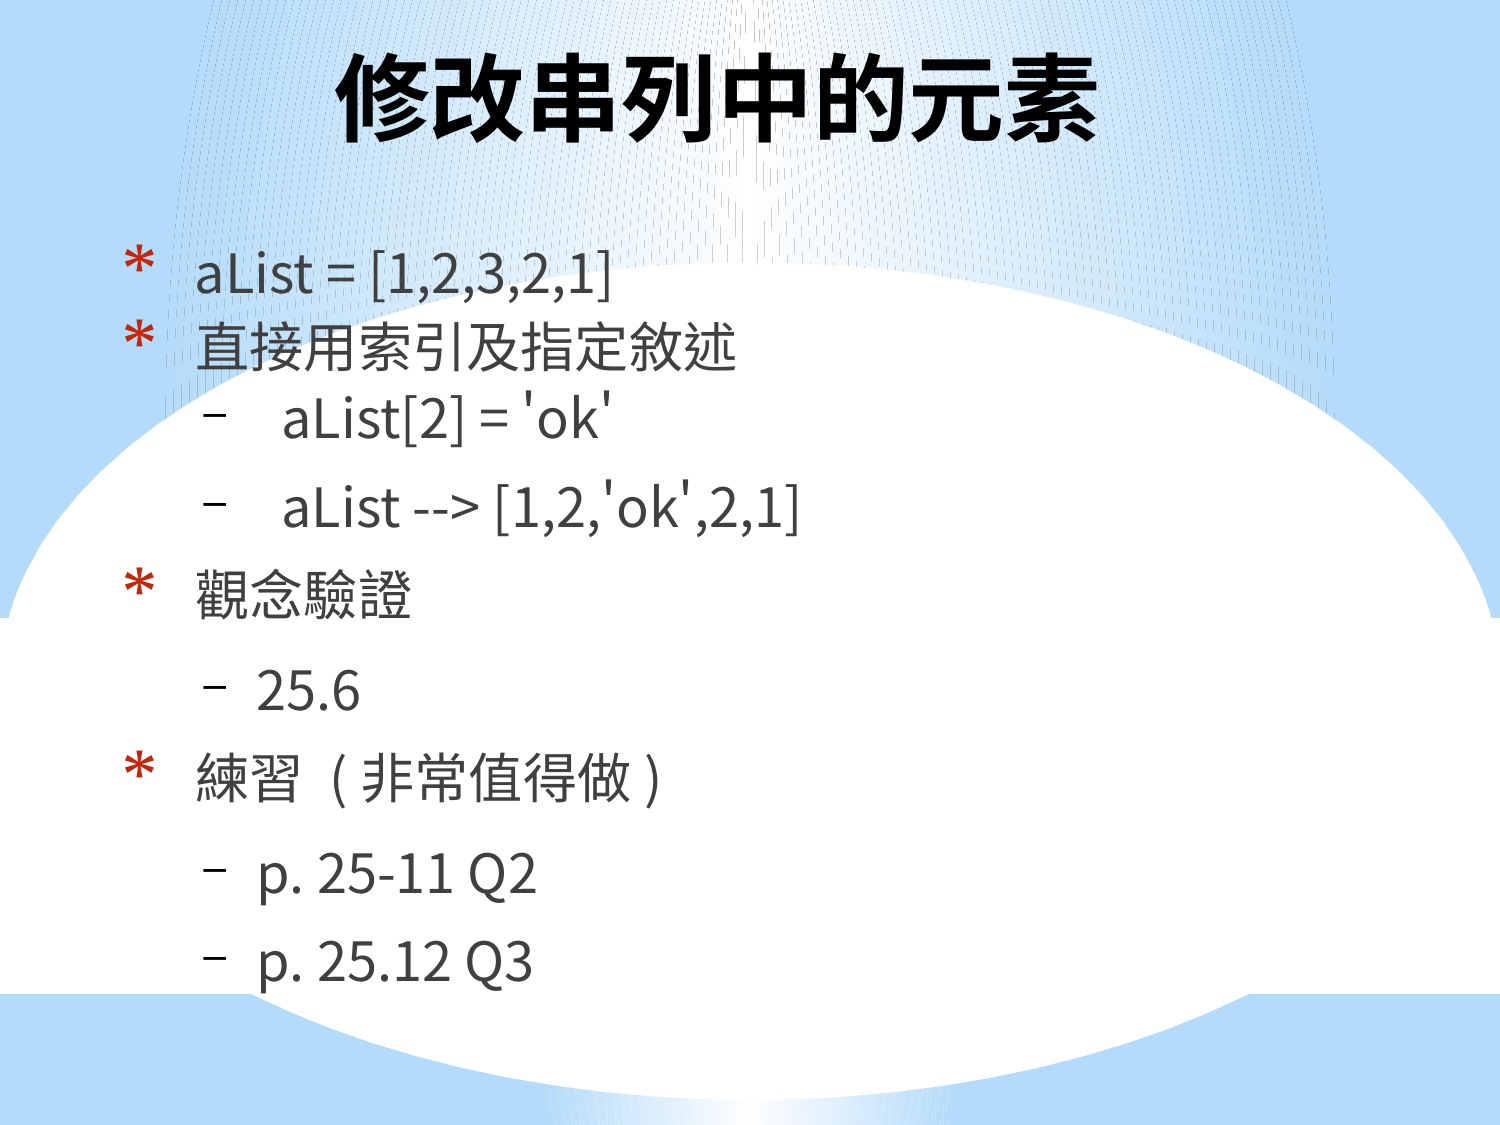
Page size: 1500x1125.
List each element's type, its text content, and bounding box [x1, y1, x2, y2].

title 修改串列中的元素 [183, 30, 1252, 219]
list aList = [1,2,3,2,1] 直接用索引及指定敘述 aList[2] = 'ok' aList --> [1,2,'ok',2,1] 觀念驗證 25.6 練習 (非常值得做) p. 25-11 Q2 p. 25.12 Q3 [100, 231, 1400, 1047]
